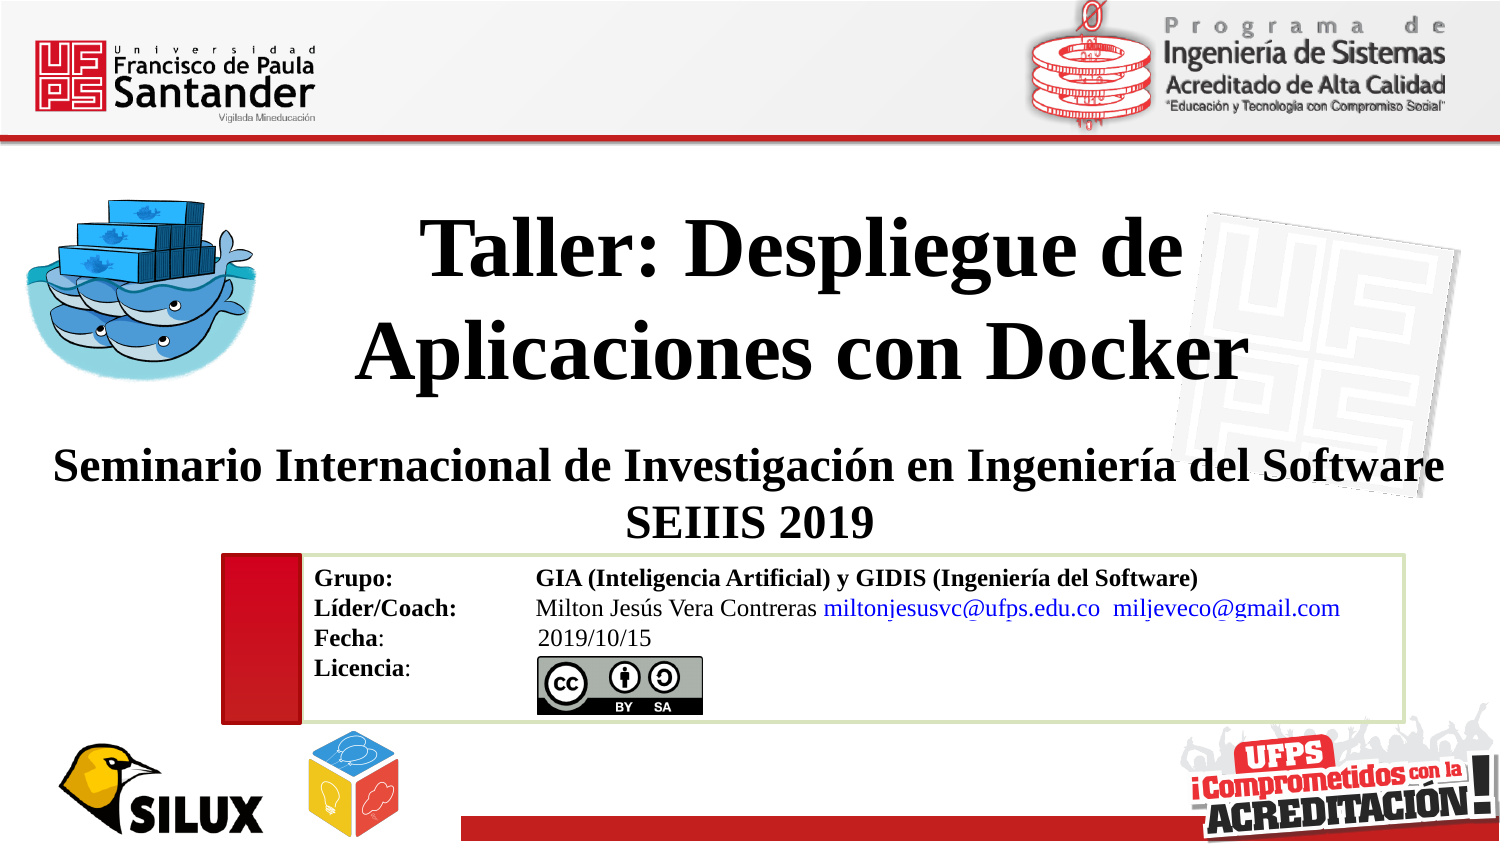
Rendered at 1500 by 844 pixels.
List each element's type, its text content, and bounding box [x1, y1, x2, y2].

text_box [222, 555, 301, 723]
text_box Seminario Internacional de Investigación en Ingeniería del Software SEIIIS 2019 [11, 427, 1489, 532]
text_box Grupo: GIA (Inteligencia Artificial) y GIDIS (Ingeniería del Software) Líder/Coach: Milton Jesús Vera Contreras miltonjesusvc@ufps.edu.co miljeveco@gmail.com Fecha: 2019/10/15 Licencia: [301, 555, 1404, 723]
picture [53, 734, 267, 842]
picture [5, 172, 284, 404]
picture [1023, 0, 1445, 135]
picture [20, 33, 324, 131]
picture [301, 731, 406, 838]
text_box Taller: Despliegue de Aplicaciones con Docker [284, 205, 1394, 402]
picture [537, 656, 703, 715]
picture [1175, 242, 1453, 427]
picture [1180, 702, 1500, 844]
